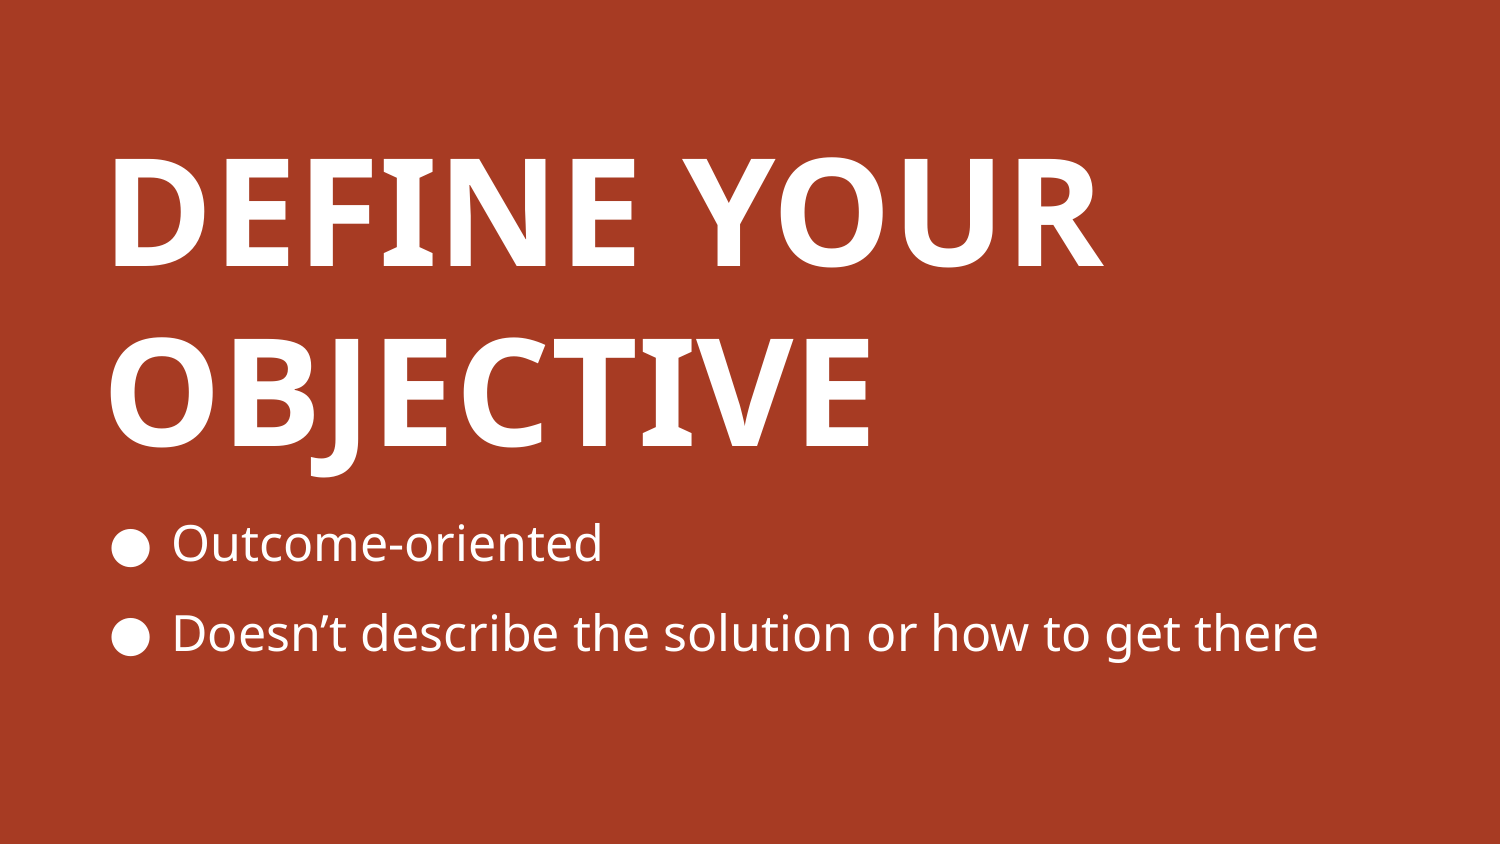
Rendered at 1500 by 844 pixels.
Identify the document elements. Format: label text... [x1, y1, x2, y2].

text_box DEFINE YOUR OBJECTIVE [87, 125, 1251, 469]
text_box Outcome-oriented Doesn’t describe the solution or how to get there [81, 487, 1419, 681]
